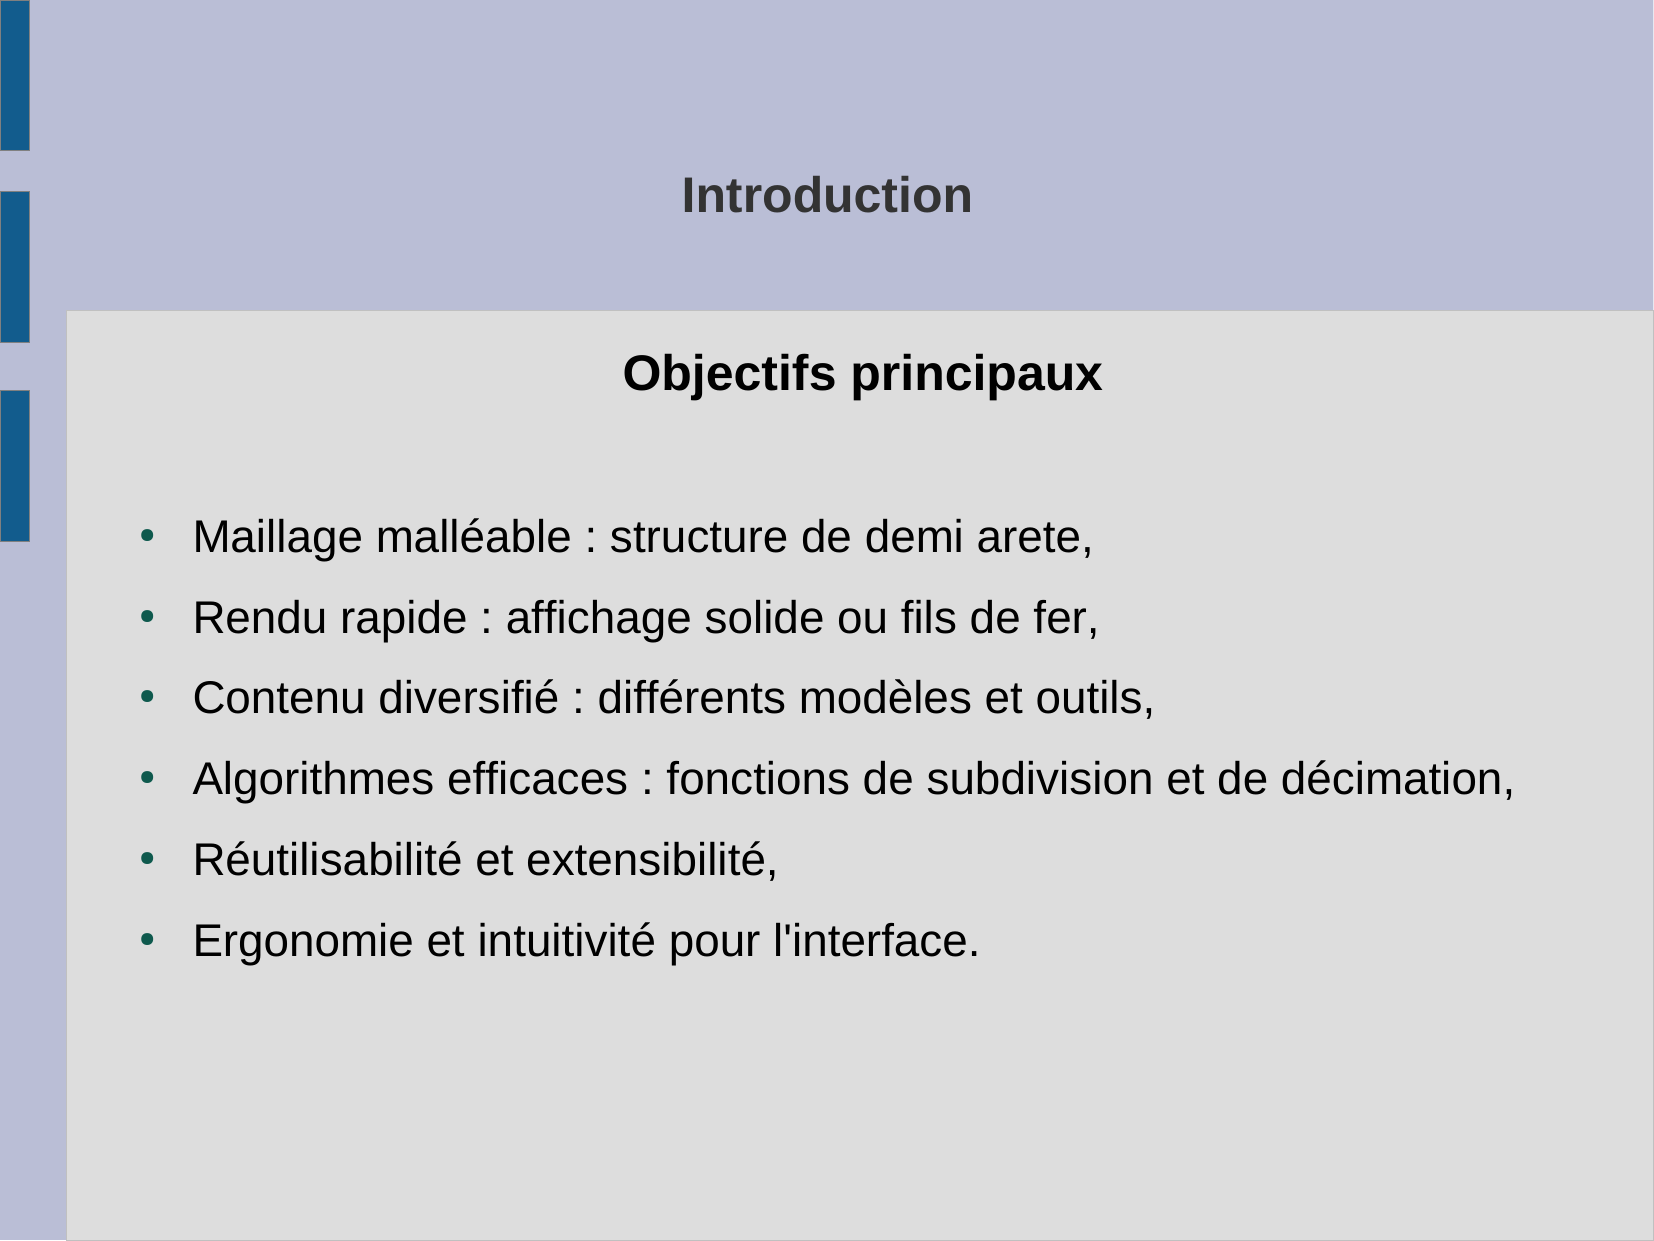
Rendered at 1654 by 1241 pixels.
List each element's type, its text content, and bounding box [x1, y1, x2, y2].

list Objectifs principaux Maillage malléable : structure de demi arete, Rendu rapide : affichage solide ou fils de fer, Contenu diversifié : différents modèles et outils, Algorithmes efficaces : fonctions de subdivision et de décimation, Réutilisabilité et extensibilité, Ergonomie et intuitivité pour l'interface. [121, 344, 1534, 1065]
title Introduction [121, 91, 1534, 299]
